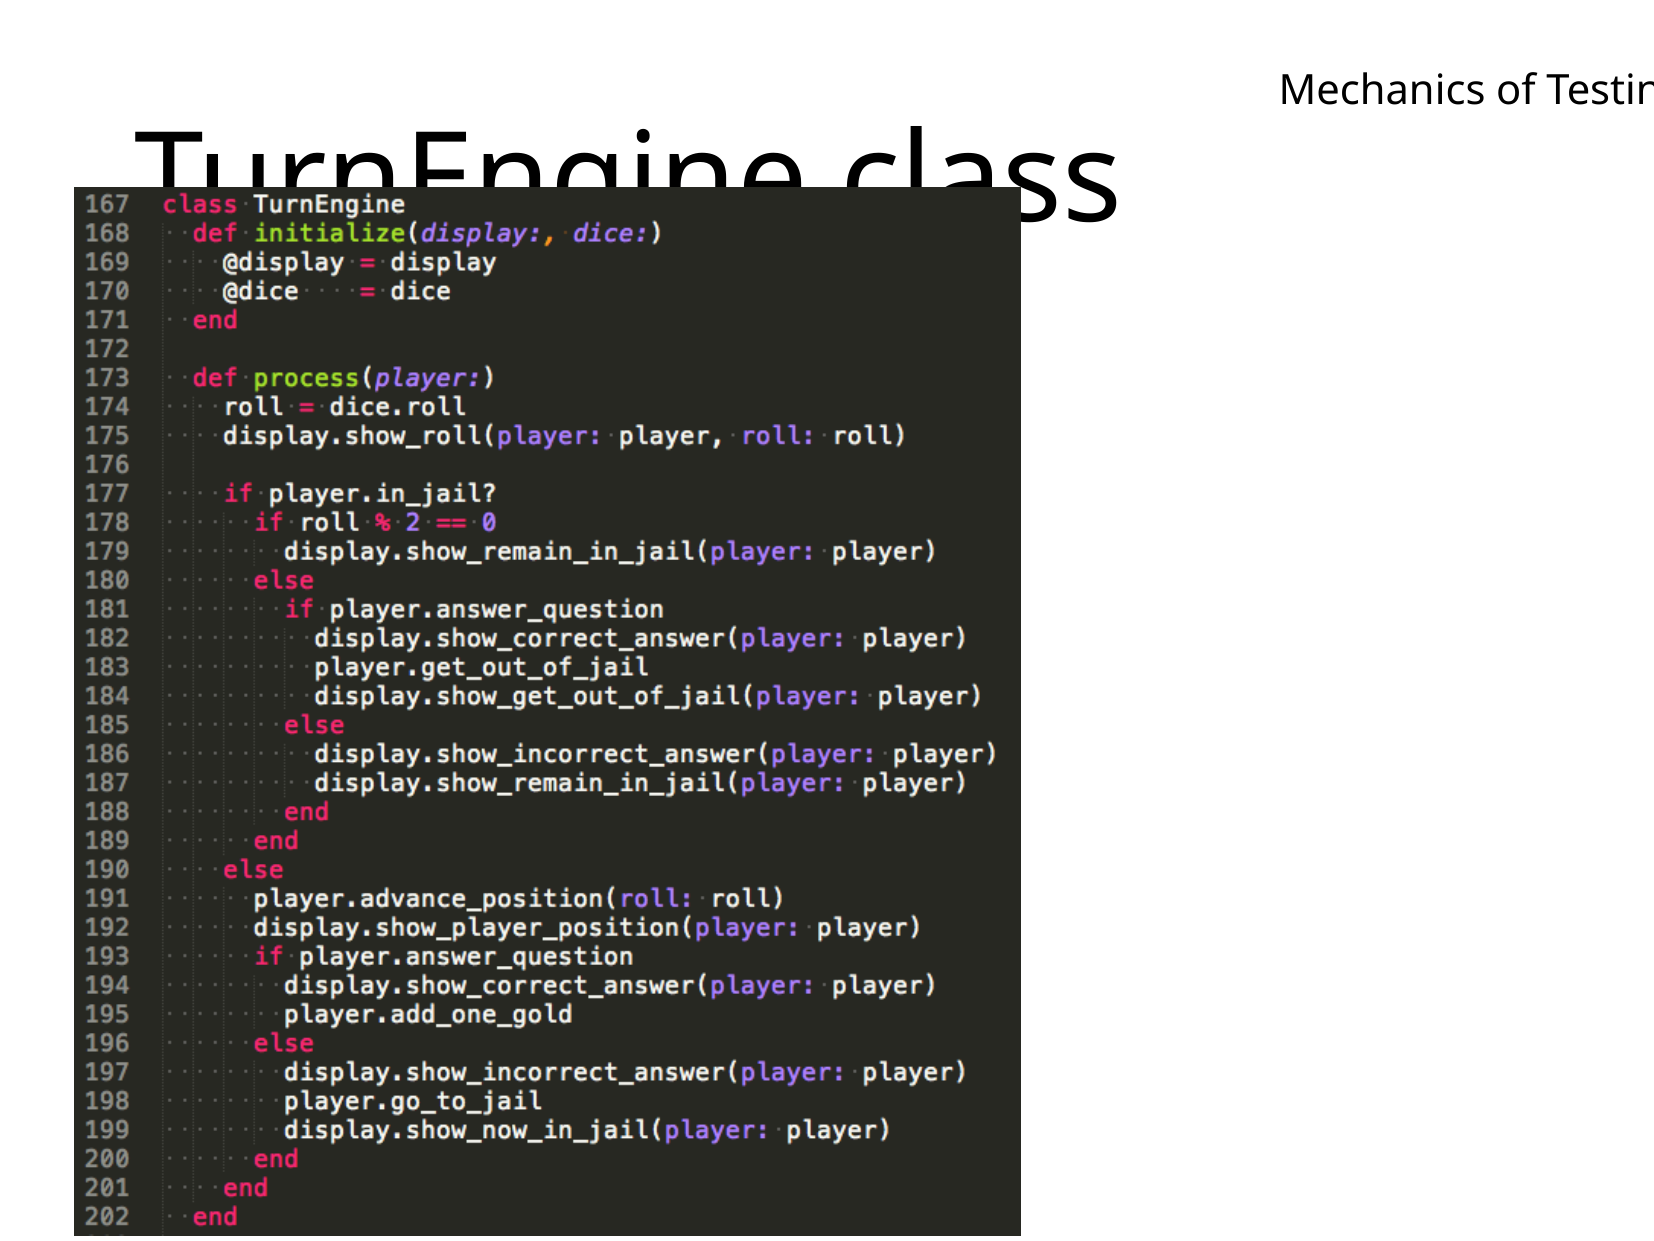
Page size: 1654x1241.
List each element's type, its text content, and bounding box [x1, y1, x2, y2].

text_box Mechanics of Testing [1263, 51, 1603, 106]
picture [74, 187, 1021, 1236]
text_box TurnEngine class [120, 80, 1508, 211]
